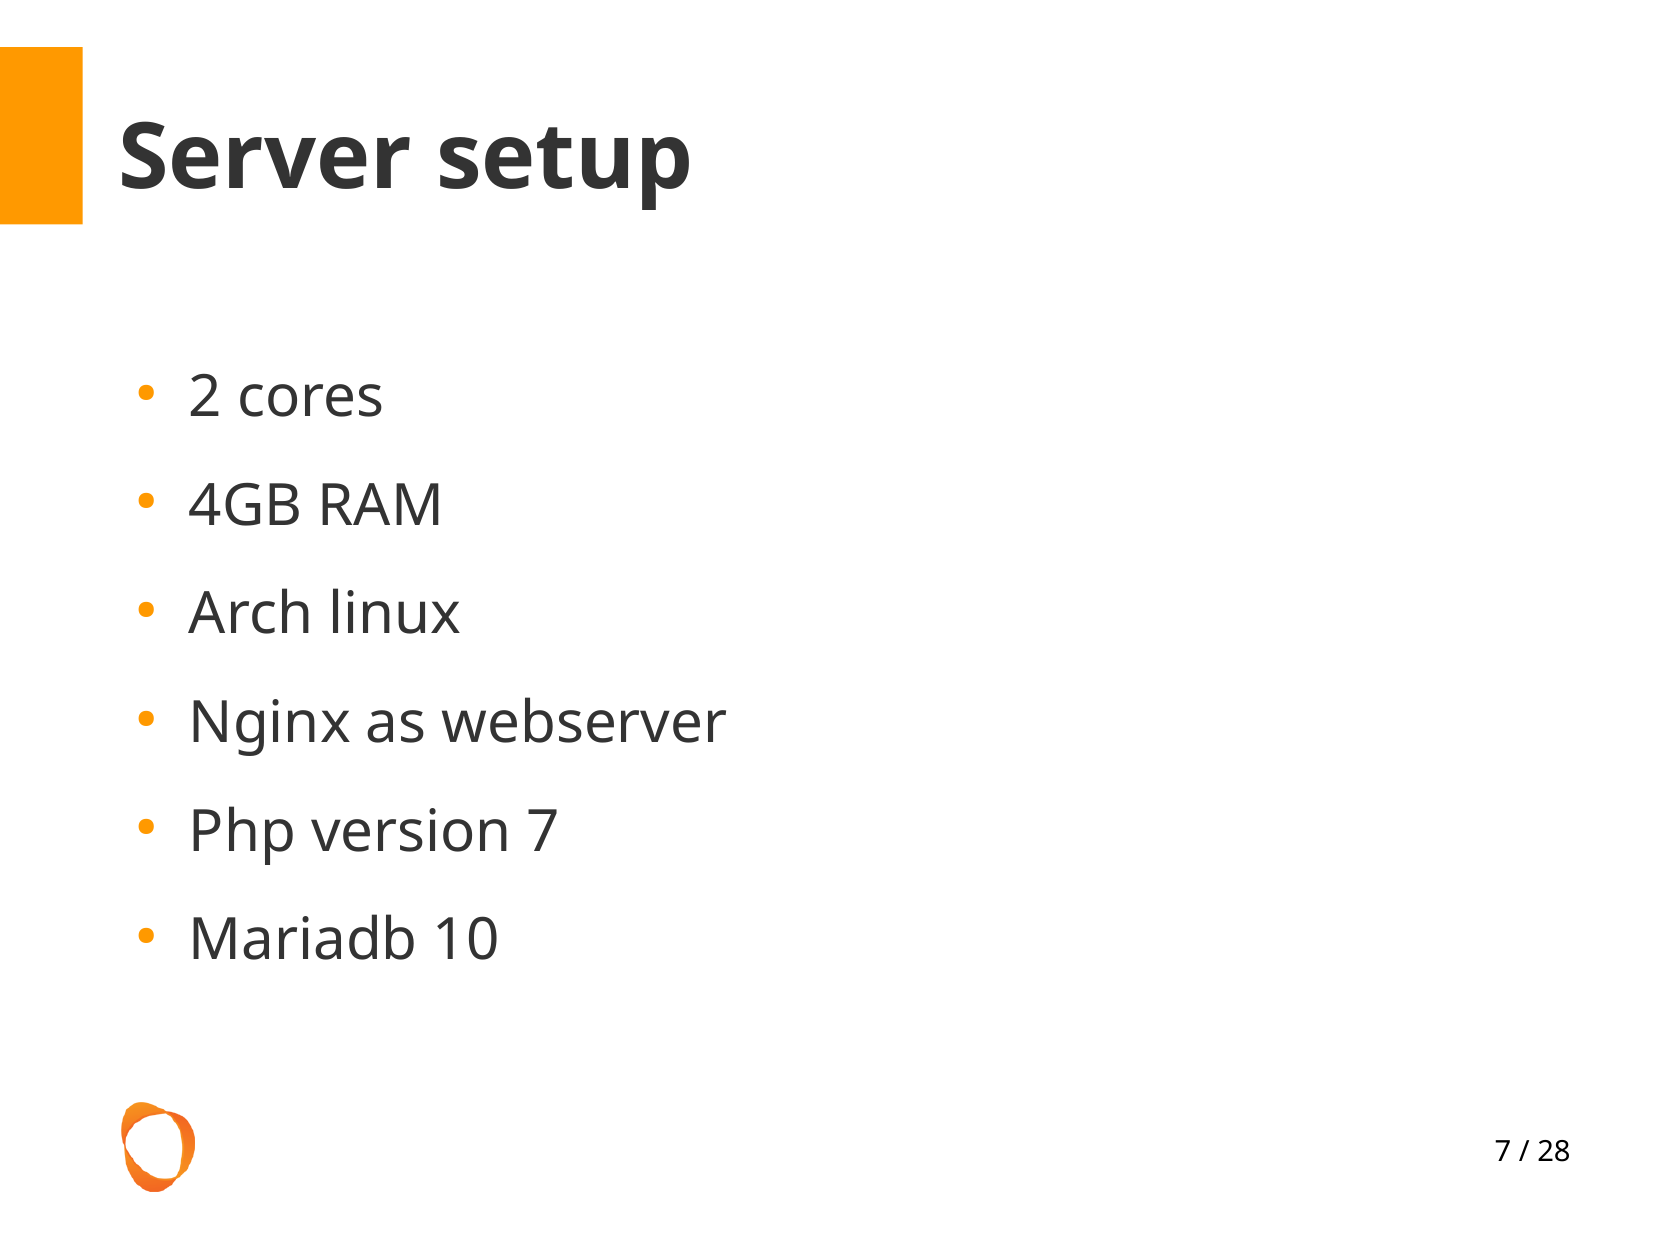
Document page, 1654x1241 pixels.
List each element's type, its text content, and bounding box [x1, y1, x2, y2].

picture [118, 1101, 196, 1193]
list 2 cores 4GB RAM Arch linux Nginx as webserver Php version 7 Mariadb 10 [118, 354, 1536, 1074]
title Server setup [118, 49, 1571, 257]
